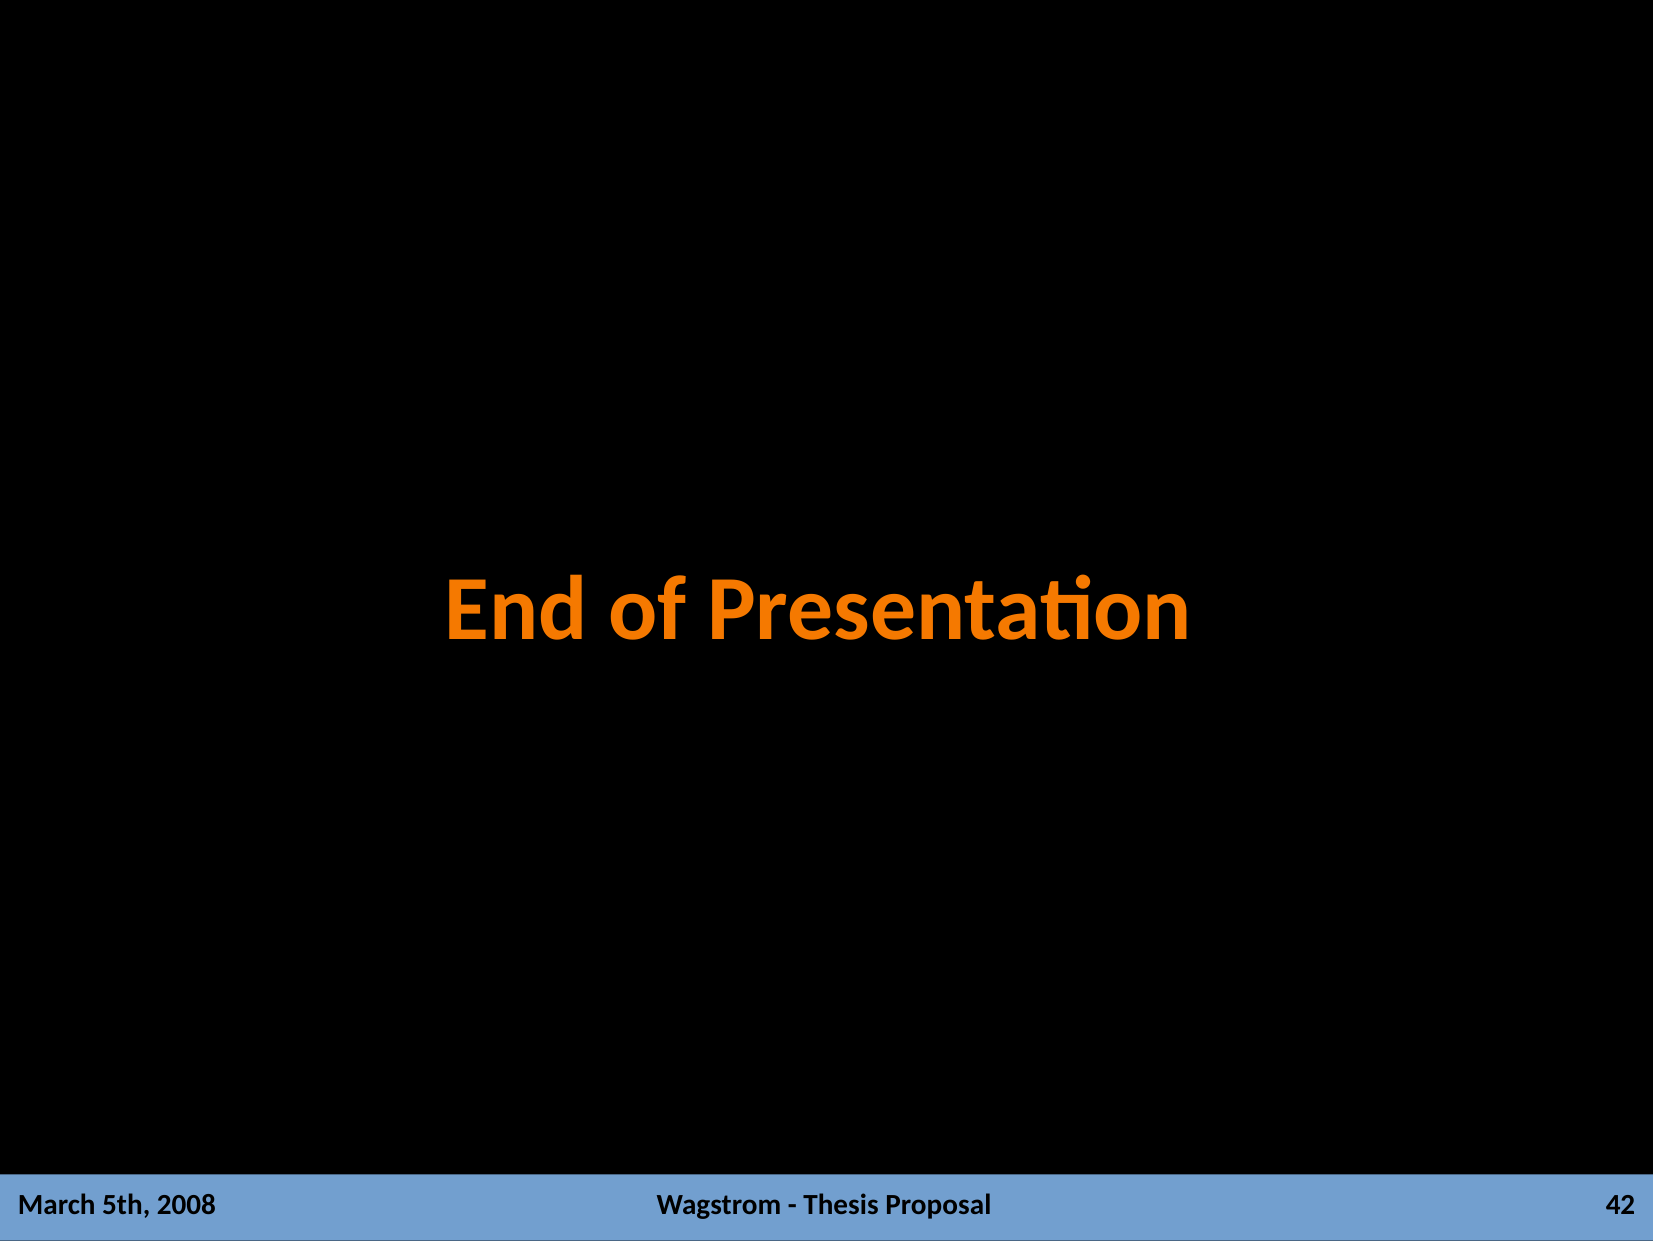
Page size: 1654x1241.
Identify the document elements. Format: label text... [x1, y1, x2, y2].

title End of Presentation [75, 520, 1563, 713]
